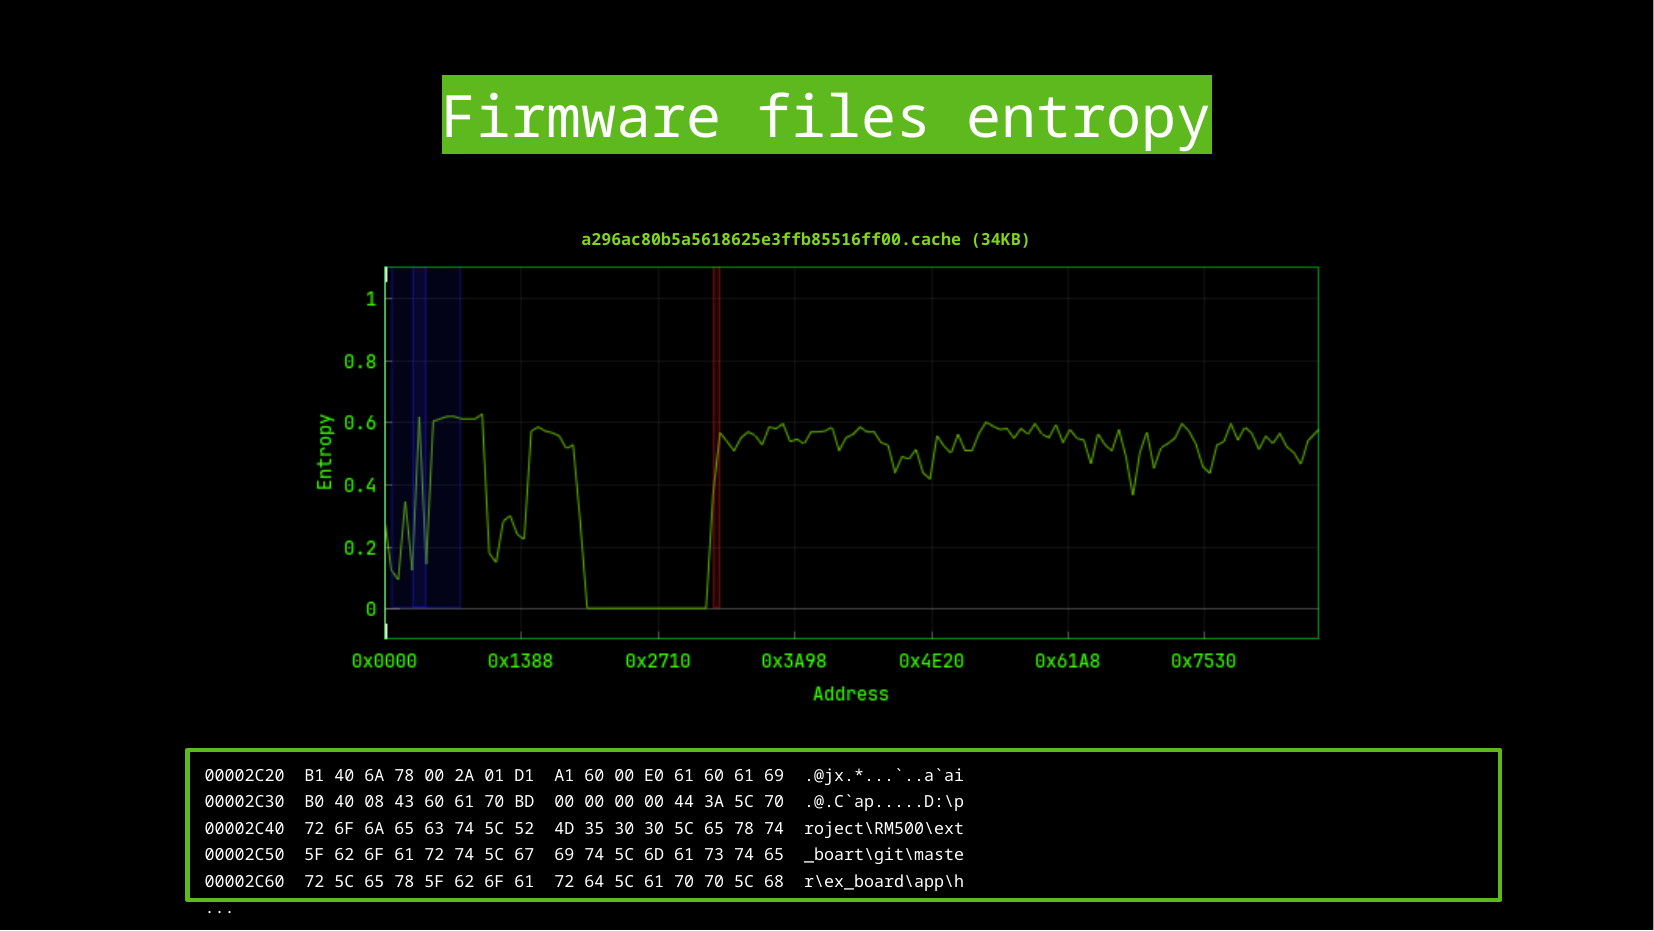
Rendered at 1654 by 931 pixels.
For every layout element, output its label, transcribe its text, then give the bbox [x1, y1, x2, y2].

text_box 00002C20 B1 40 6A 78 00 2A 01 D1 A1 60 00 E0 61 60 61 69 .@jx.*...`..a`ai 00002C30 B0 40 08 43 60 61 70 BD 00 00 00 00 44 3A 5C 70 .@.C`ap.....D:\p 00002C40 72 6F 6A 65 63 74 5C 52 4D 35 30 30 5C 65 78 74 roject\RM500\ext 00002C50 5F 62 6F 61 72 74 5C 67 69 74 5C 6D 61 73 74 65 _boart\git\maste 00002C60 72 5C 65 78 5F 62 6F 61 72 64 5C 61 70 70 5C 68 r\ex_board\app\h ... [187, 750, 1500, 901]
picture [297, 251, 1332, 707]
title Firmware files entropy [82, 37, 1571, 193]
text_box a296ac80b5a5618625e3ffb85516ff00.cache (34KB) [300, 192, 1313, 251]
